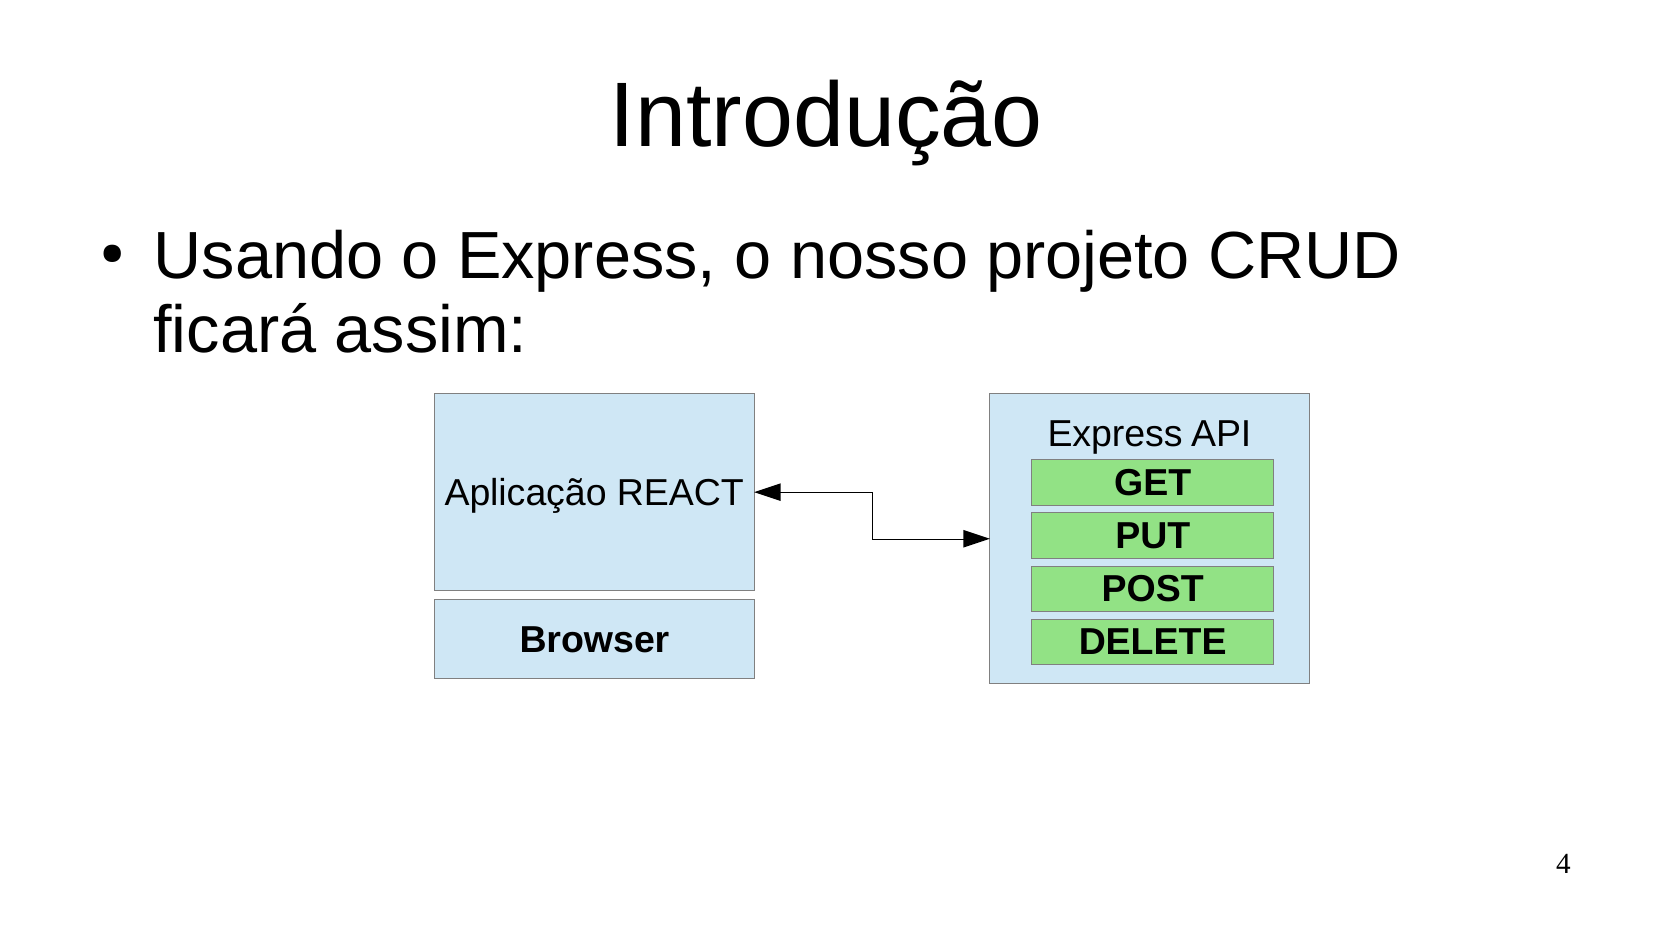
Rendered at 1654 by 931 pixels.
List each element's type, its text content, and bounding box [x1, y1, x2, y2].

text_box Aplicação REACT [434, 393, 755, 591]
text_box Express API [989, 393, 1310, 684]
text_box Browser [434, 599, 755, 679]
text_box PUT [1031, 512, 1274, 559]
text_box POST [1031, 566, 1274, 612]
title Introdução [82, 37, 1571, 193]
list Usando o Express, o nosso projeto CRUD ficará assim: [82, 217, 1571, 758]
text_box GET [1031, 459, 1274, 506]
text_box DELETE [1031, 619, 1274, 665]
